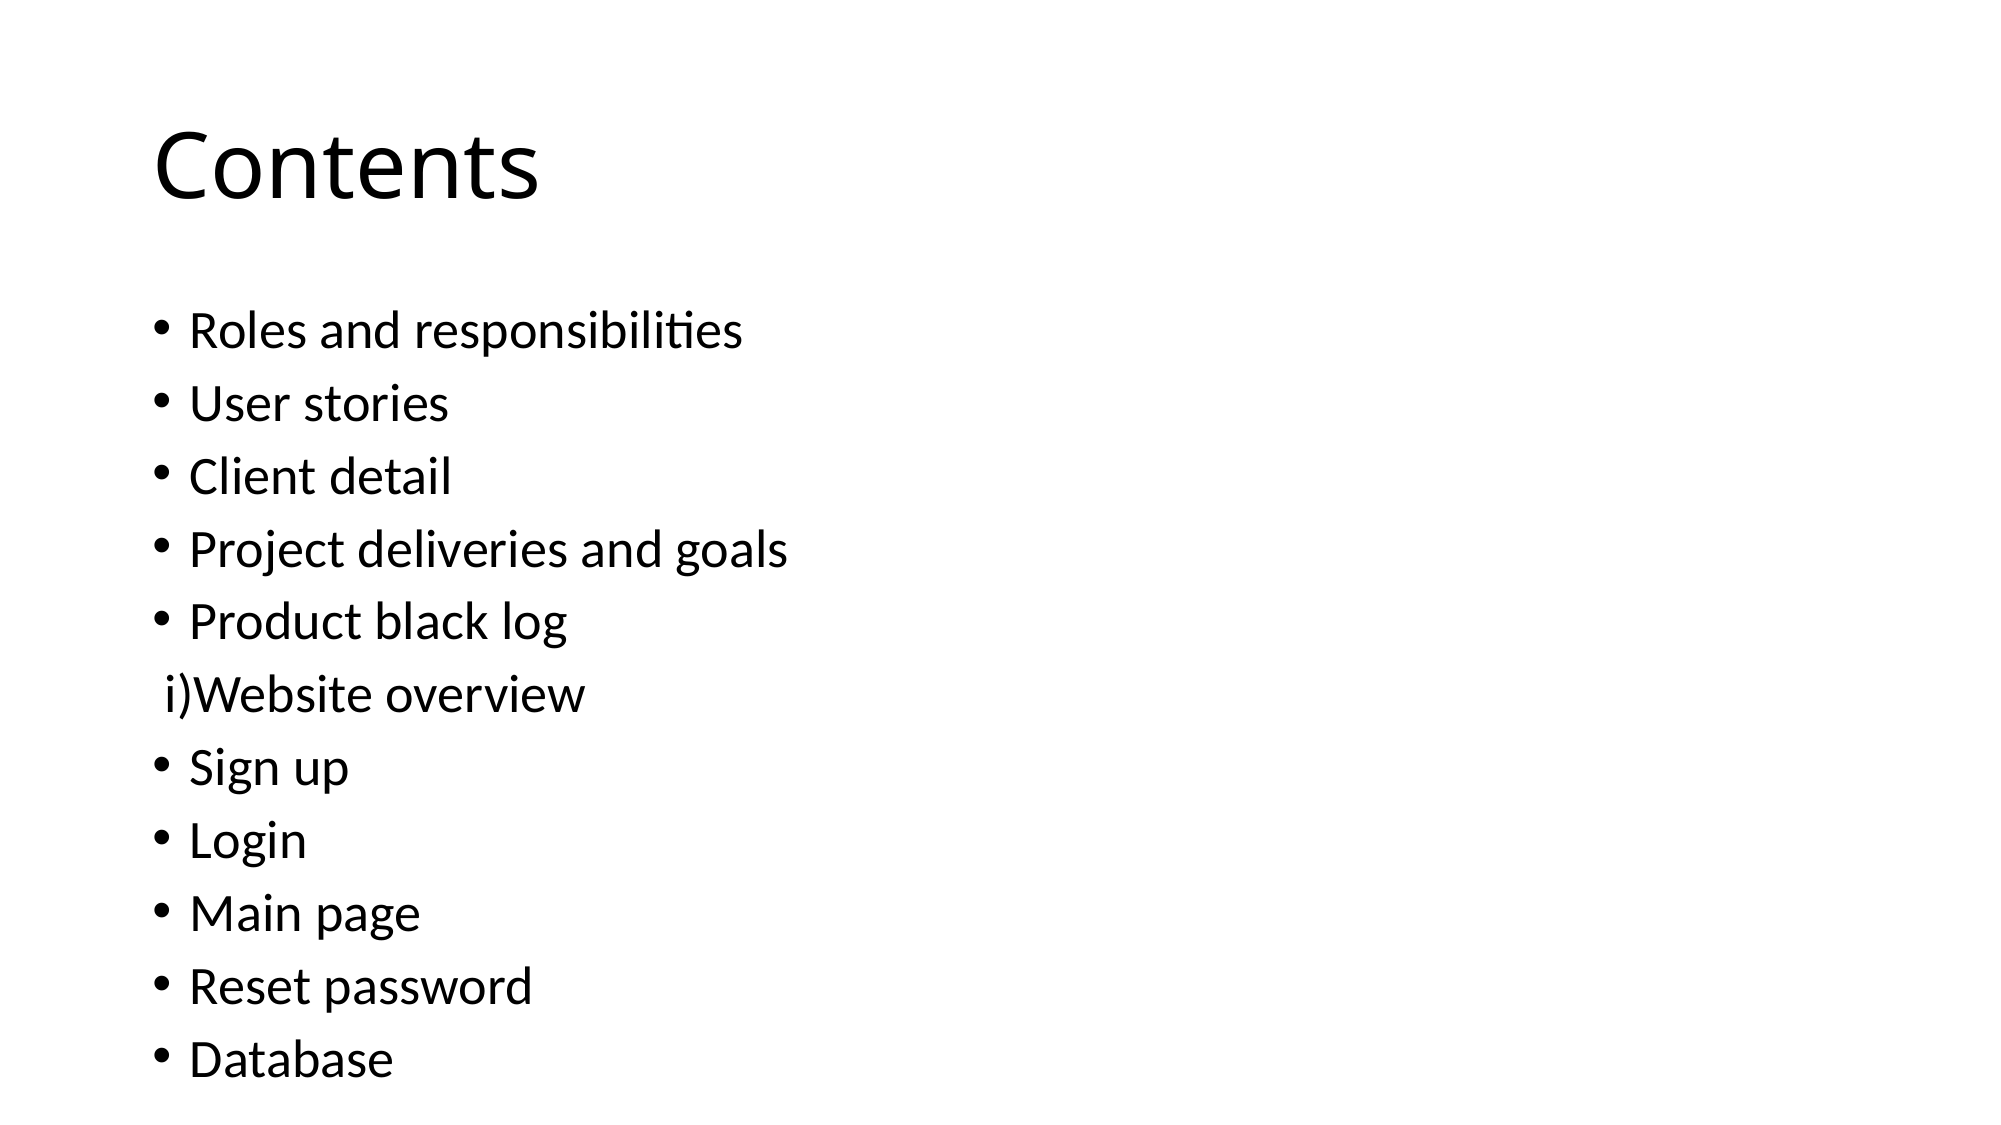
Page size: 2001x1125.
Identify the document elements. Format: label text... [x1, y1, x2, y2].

list Roles and responsibilities User stories Client detail Project deliveries and goals Product black log i)Website overview Sign up Login Main page Reset password Database [137, 299, 2000, 1125]
title Contents [137, 59, 1863, 278]
